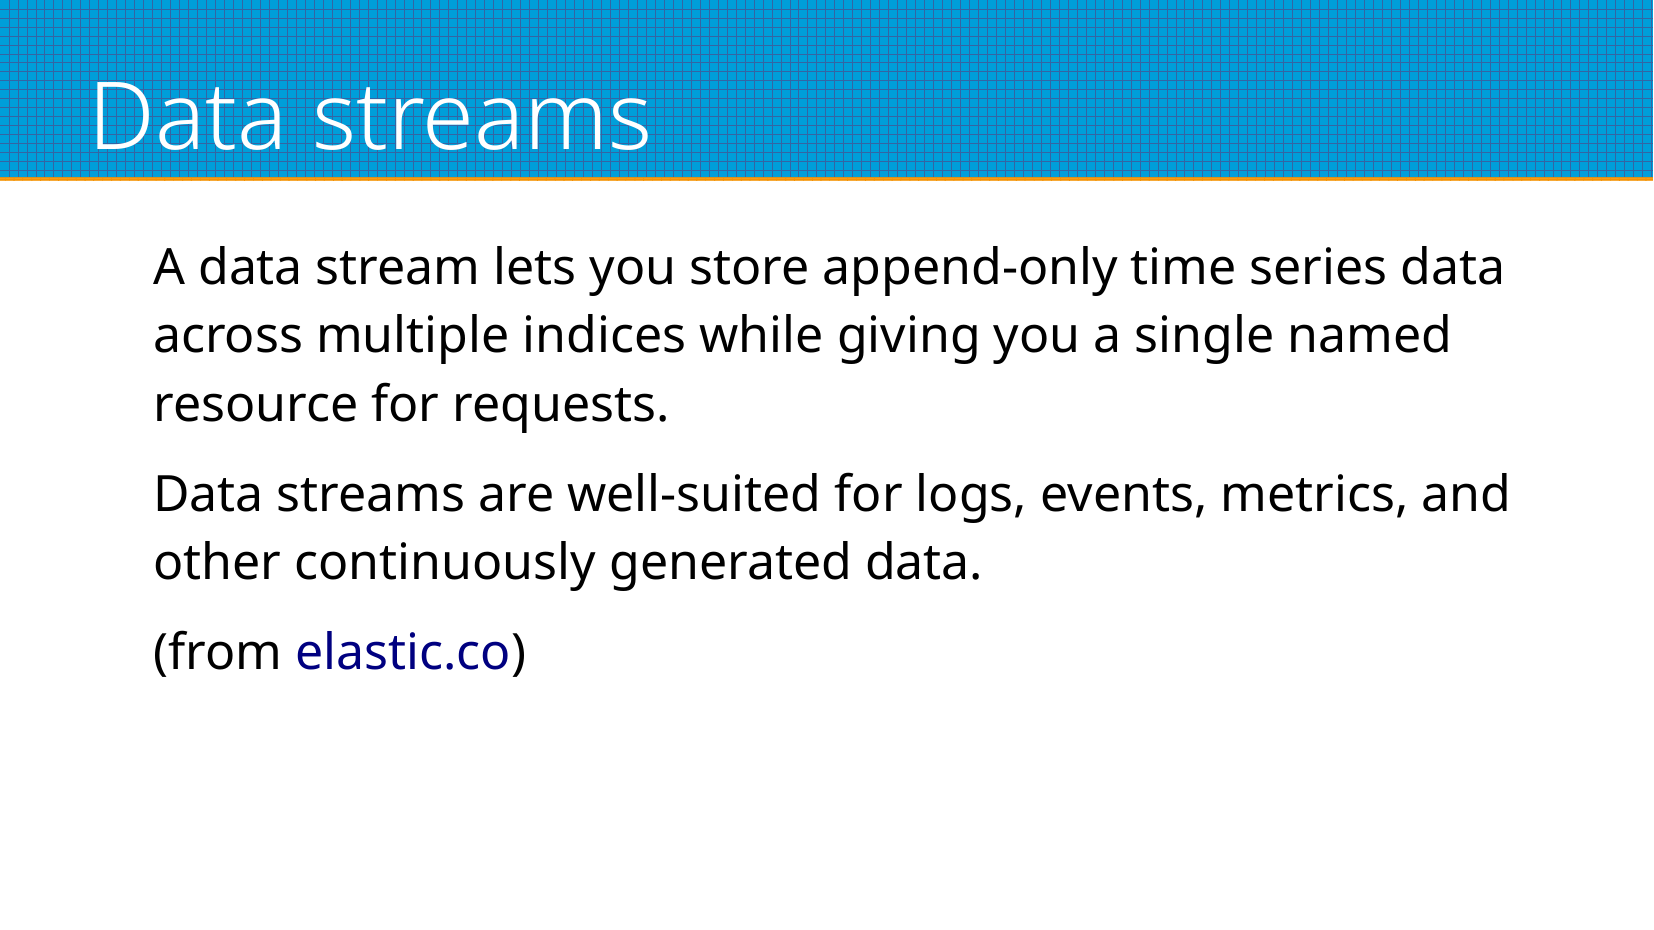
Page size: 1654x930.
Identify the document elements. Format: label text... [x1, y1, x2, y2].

list A data stream lets you store append-only time series data across multiple indices while giving you a single named resource for requests. Data streams are well-suited for logs, events, metrics, and other continuously generated data. (from elastic.co) [82, 230, 1563, 831]
title Data streams [88, 14, 1565, 178]
